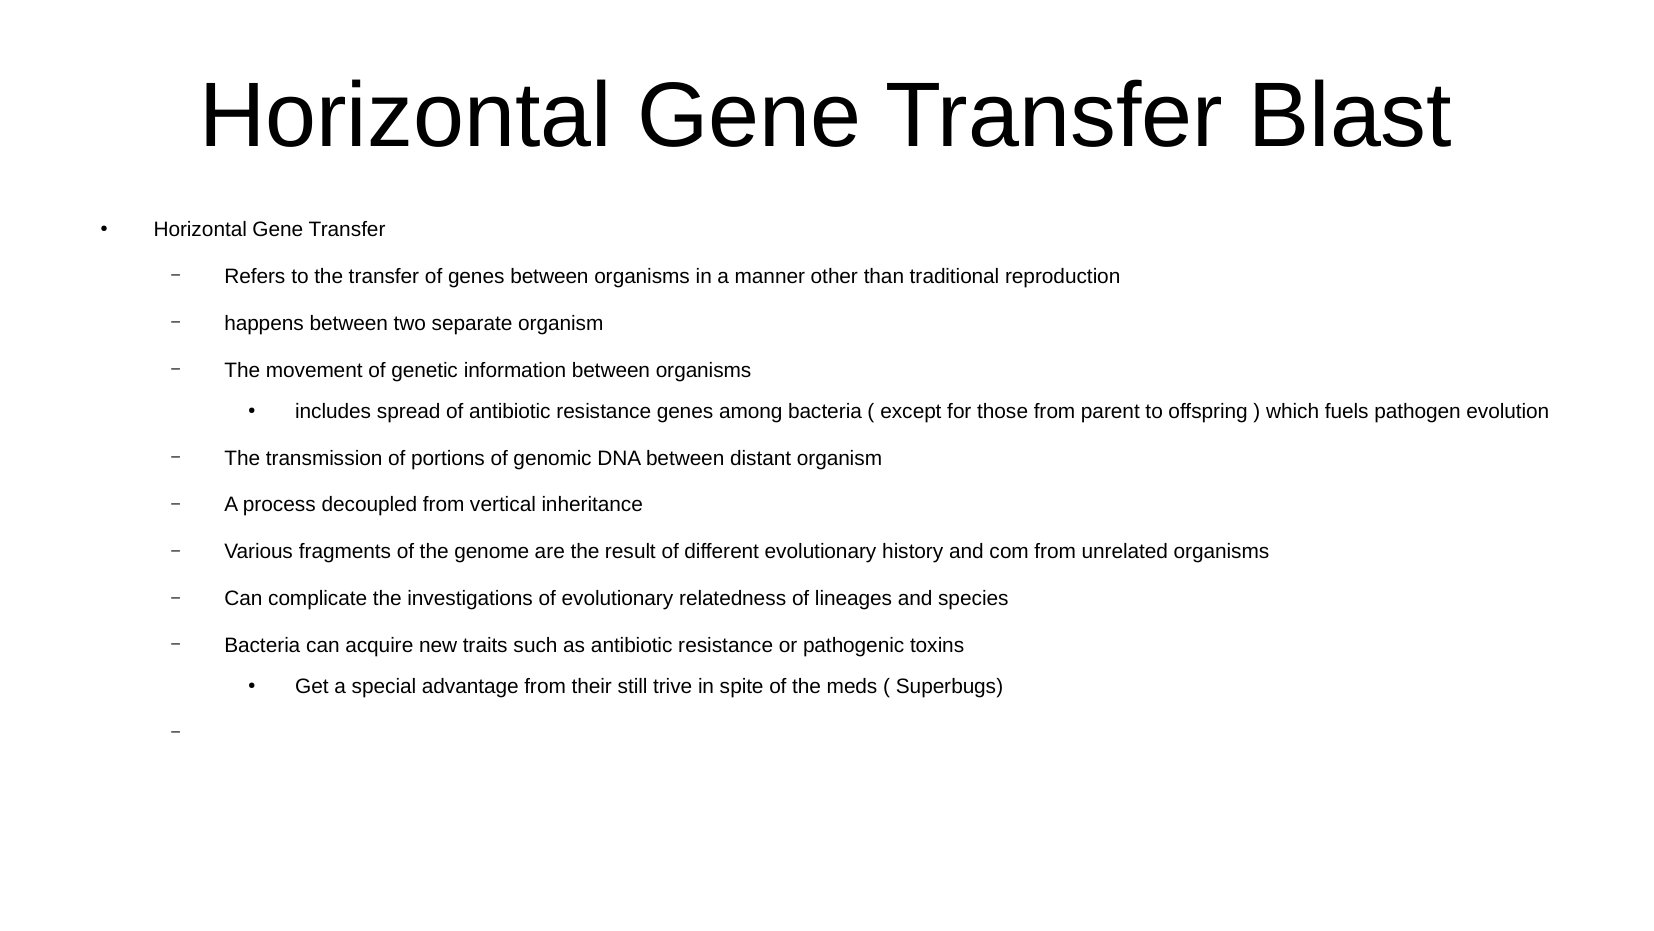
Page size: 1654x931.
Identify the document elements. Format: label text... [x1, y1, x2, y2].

title Horizontal Gene Transfer Blast [82, 37, 1571, 193]
list Horizontal Gene Transfer Refers to the transfer of genes between organisms in a manner other than traditional reproduction happens between two separate organism The movement of genetic information between organisms includes spread of antibiotic resistance genes among bacteria ( except for those from parent to offspring ) which fuels pathogen evolution The transmission of portions of genomic DNA between distant organism A process decoupled from vertical inheritance Various fragments of the genome are the result of different evolutionary history and com from unrelated organisms Can complicate the investigations of evolutionary relatedness of lineages and species Bacteria can acquire new traits such as antibiotic resistance or pathogenic toxins Get a special advantage from their still trive in spite of the meds ( Superbugs) [82, 217, 1621, 916]
